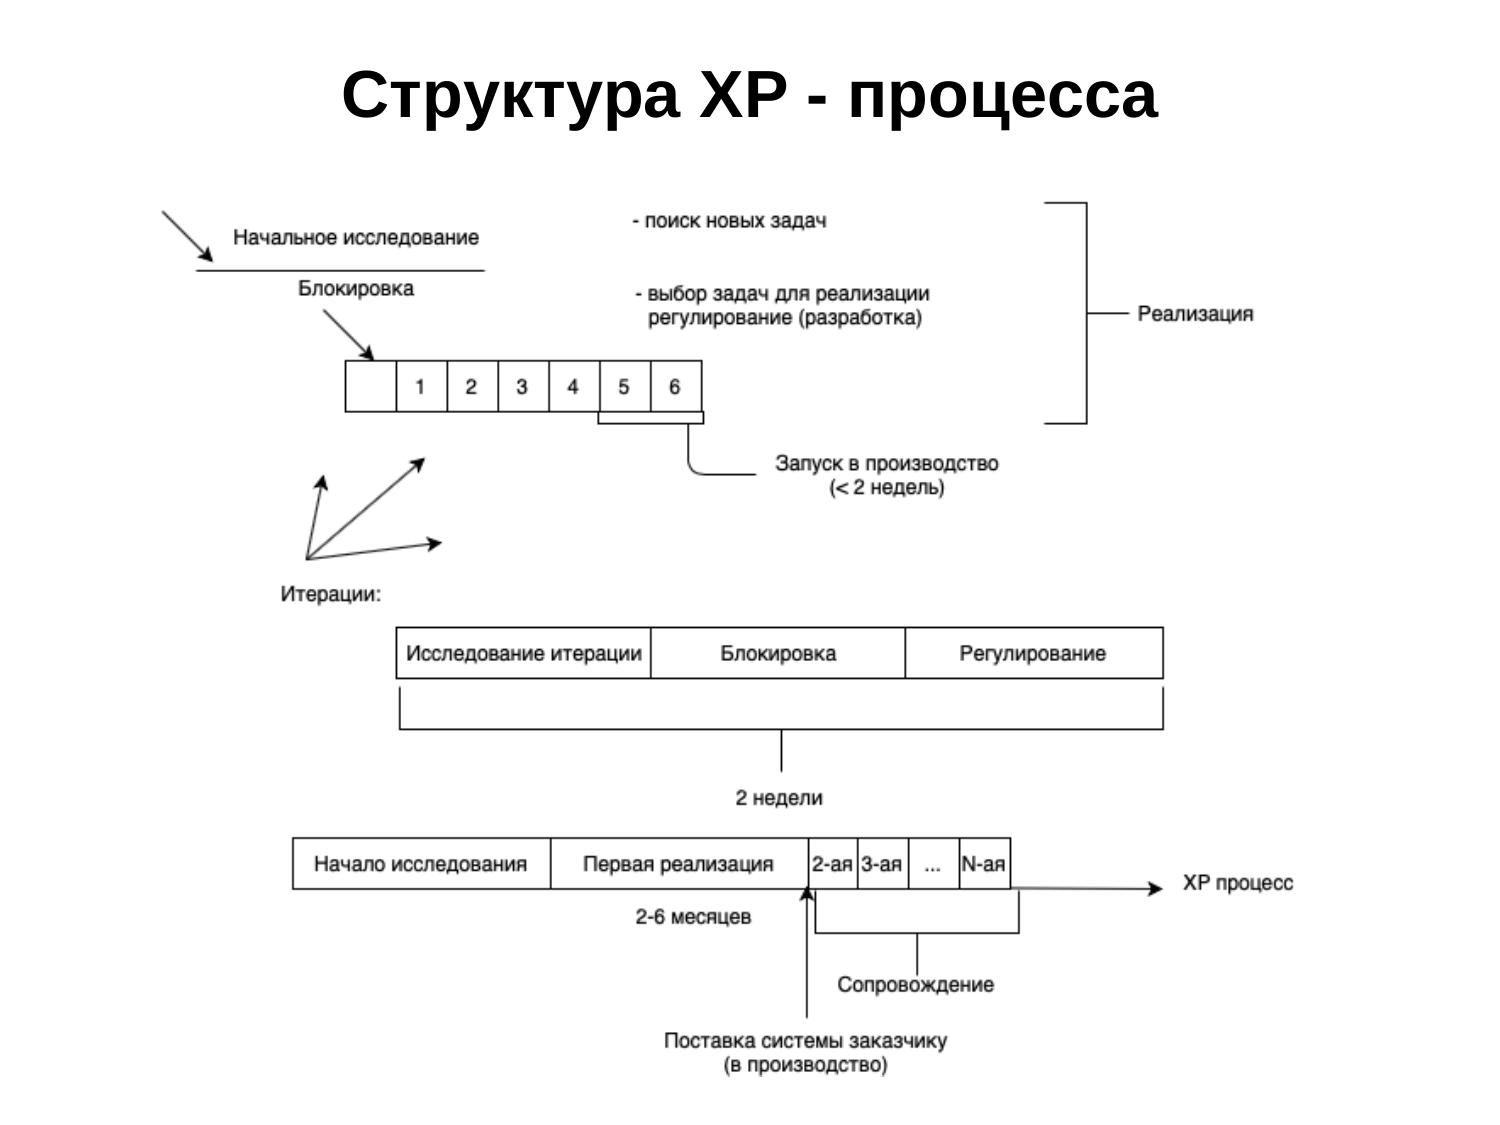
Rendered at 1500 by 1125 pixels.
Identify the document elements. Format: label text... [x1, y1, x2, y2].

picture [150, 199, 1300, 1077]
title Структура XP - процесса [75, 45, 1426, 138]
